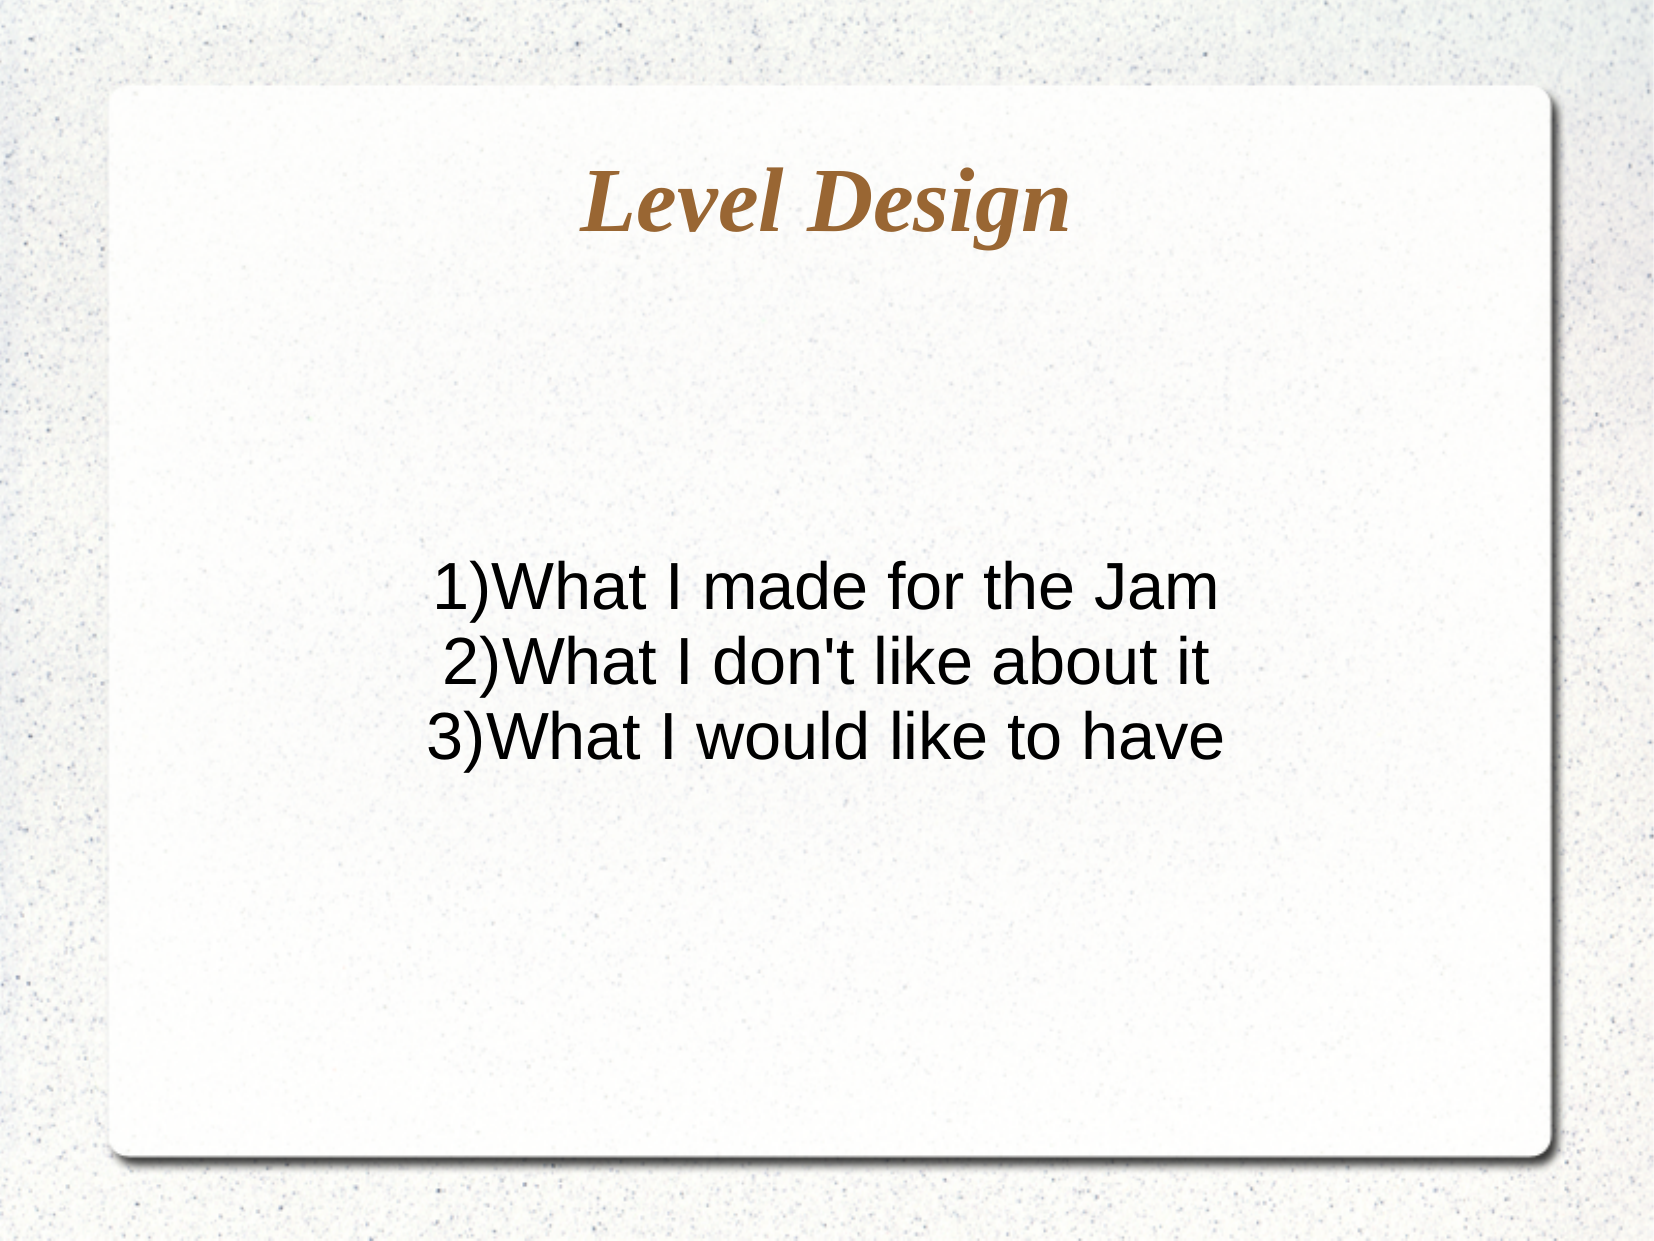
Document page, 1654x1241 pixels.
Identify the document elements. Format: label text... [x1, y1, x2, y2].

picture [0, 0, 1654, 1241]
title Level Design [118, 96, 1536, 304]
subtitle What I made for the Jam What I don't like about it What I would like to have [147, 336, 1506, 987]
